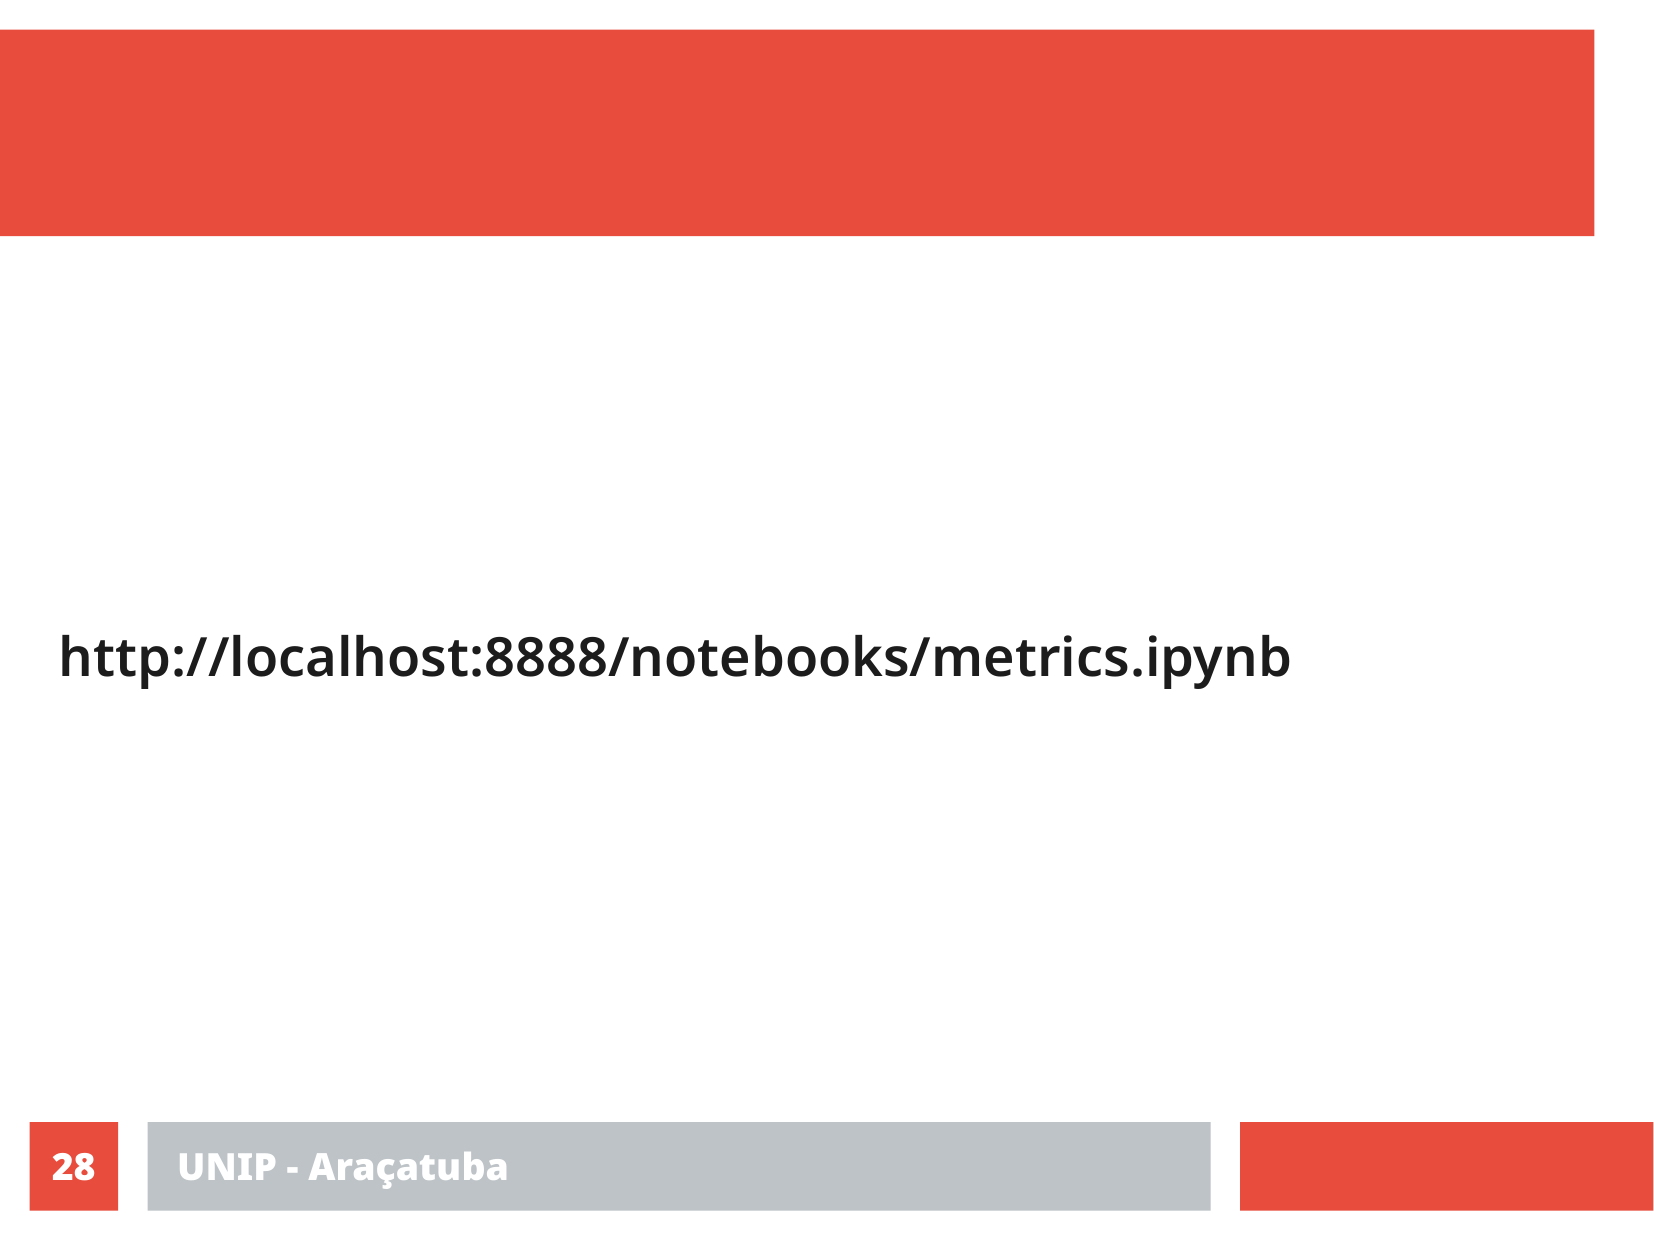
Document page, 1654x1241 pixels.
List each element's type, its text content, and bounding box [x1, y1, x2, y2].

list http://localhost:8888/notebooks/metrics.ipynb [59, 324, 1565, 1093]
